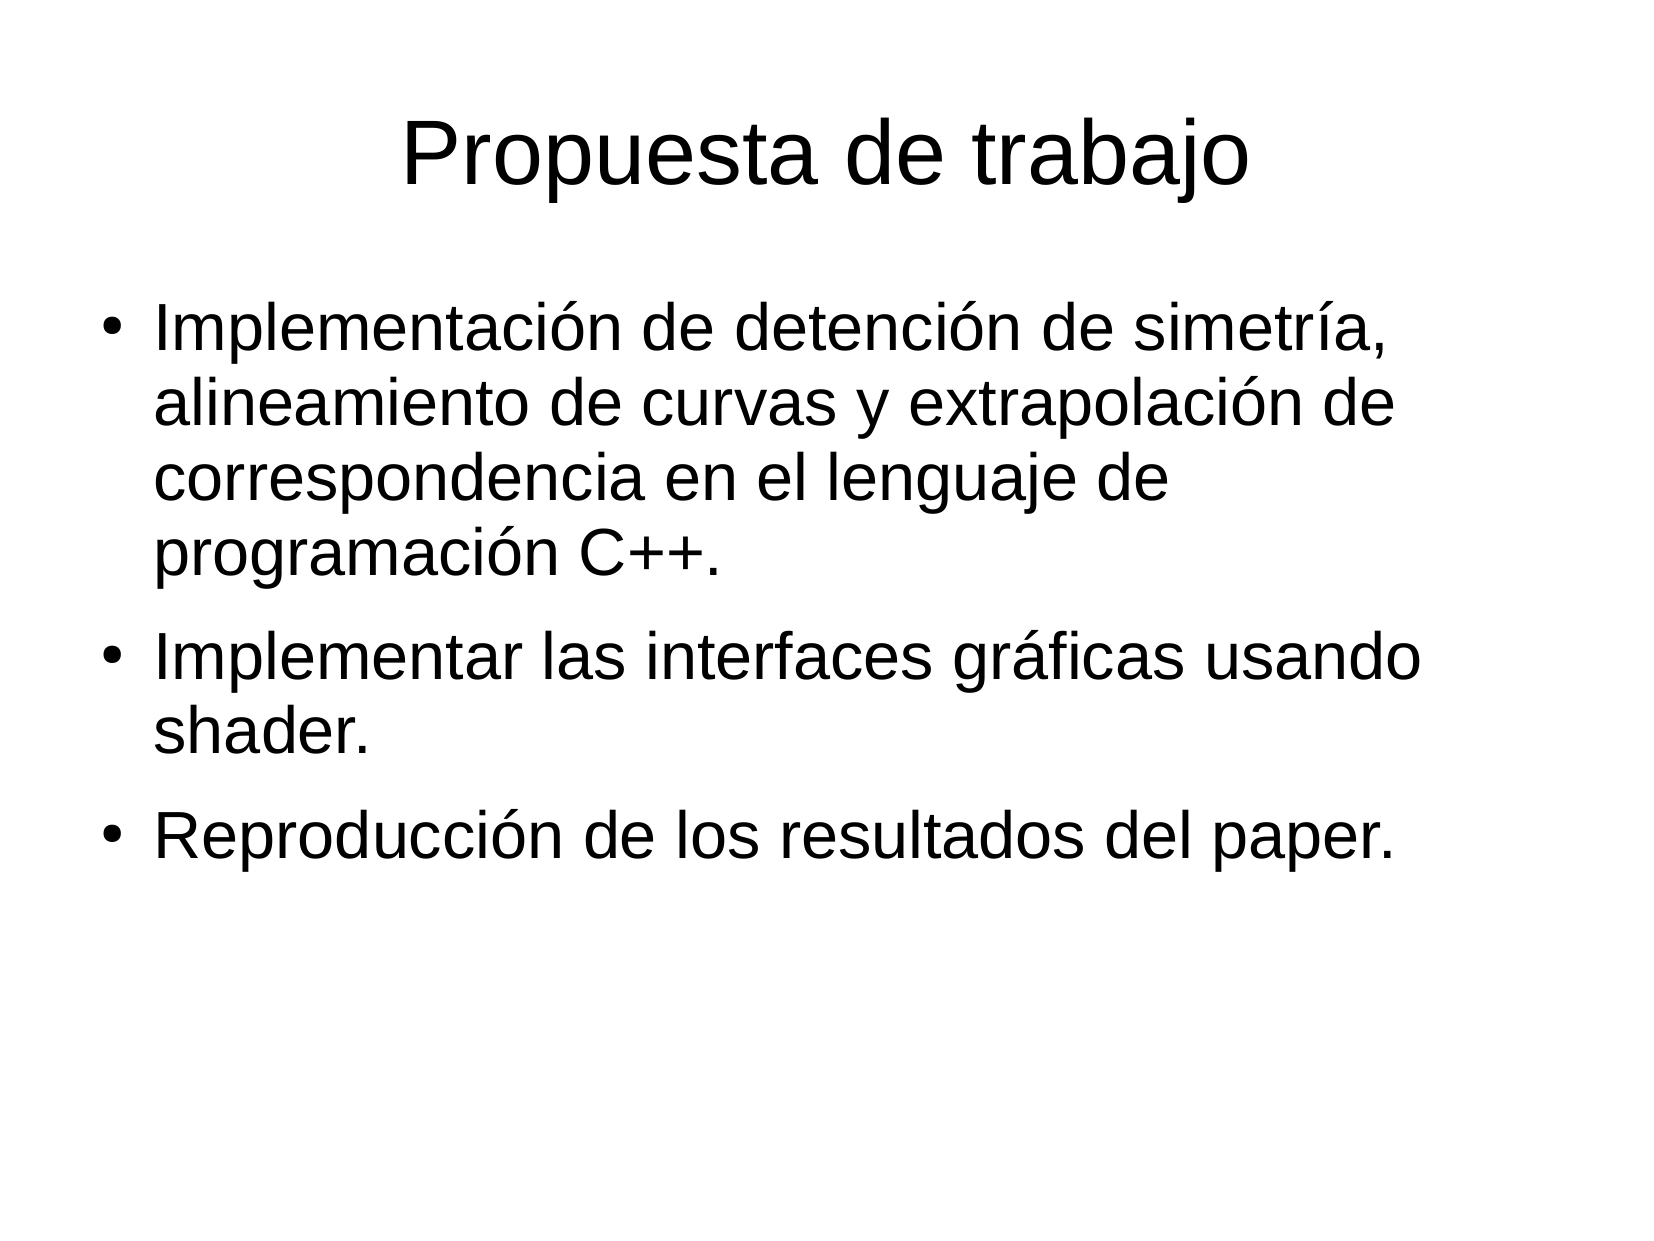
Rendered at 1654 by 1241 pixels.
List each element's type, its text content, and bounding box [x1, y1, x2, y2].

list Implementación de detención de simetría, alineamiento de curvas y extrapolación de correspondencia en el lenguaje de programación C++. Implementar las interfaces gráficas usando shader. Reproducción de los resultados del paper. [82, 290, 1571, 1010]
title Propuesta de trabajo [82, 49, 1571, 257]
